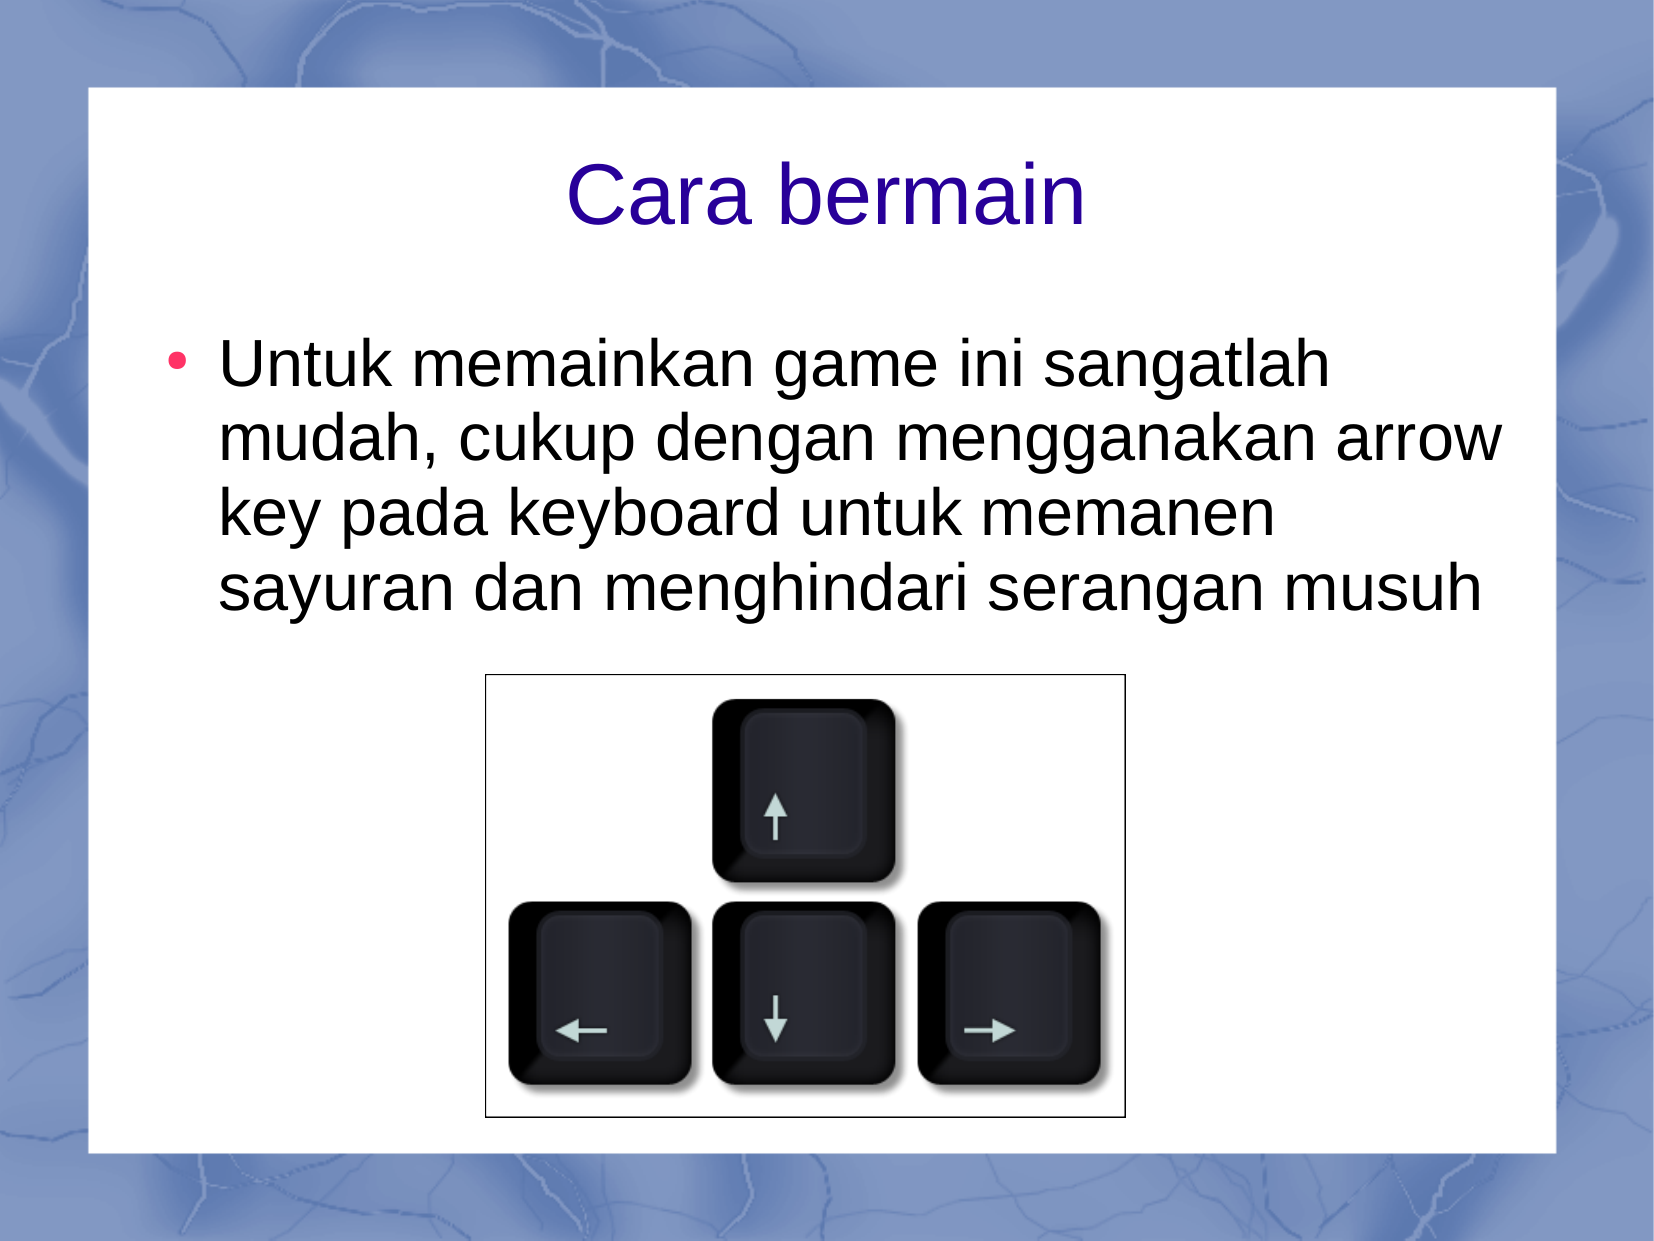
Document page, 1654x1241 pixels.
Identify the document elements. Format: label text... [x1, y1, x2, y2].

picture [0, 0, 1654, 1241]
title Cara bermain [118, 90, 1536, 298]
list Untuk memainkan game ini sangatlah mudah, cukup dengan mengganakan arrow key pada keyboard untuk memanen sayuran dan menghindari serangan musuh [147, 325, 1506, 1010]
